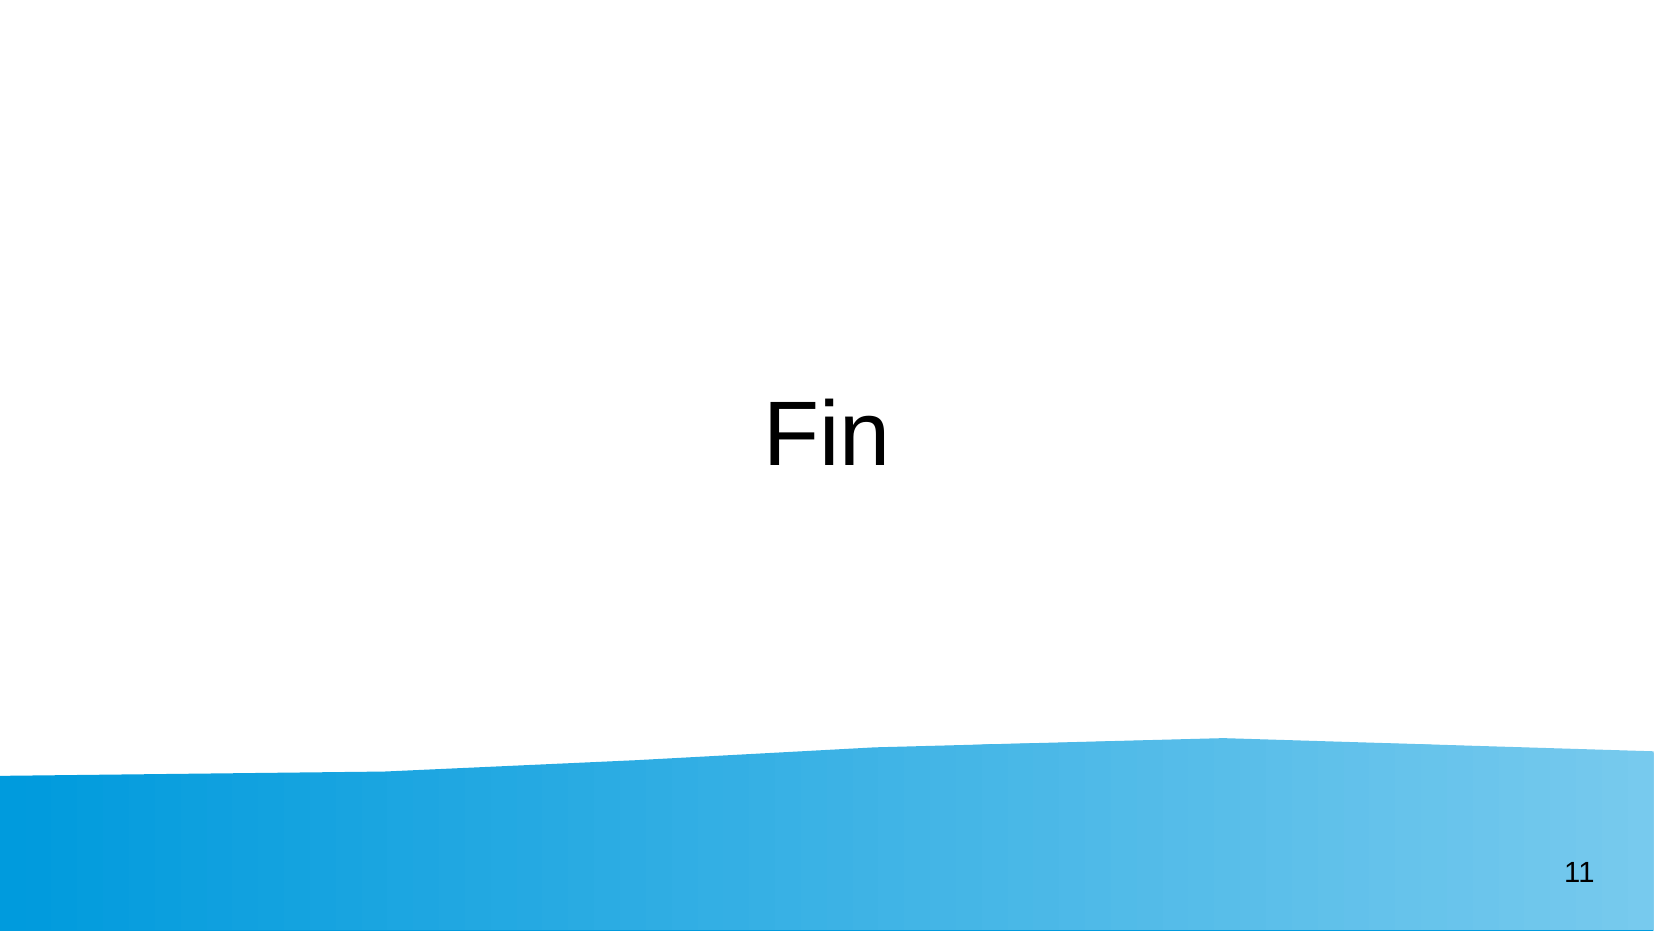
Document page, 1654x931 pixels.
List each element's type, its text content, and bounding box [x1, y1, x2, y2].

title Fin [59, 381, 1595, 485]
